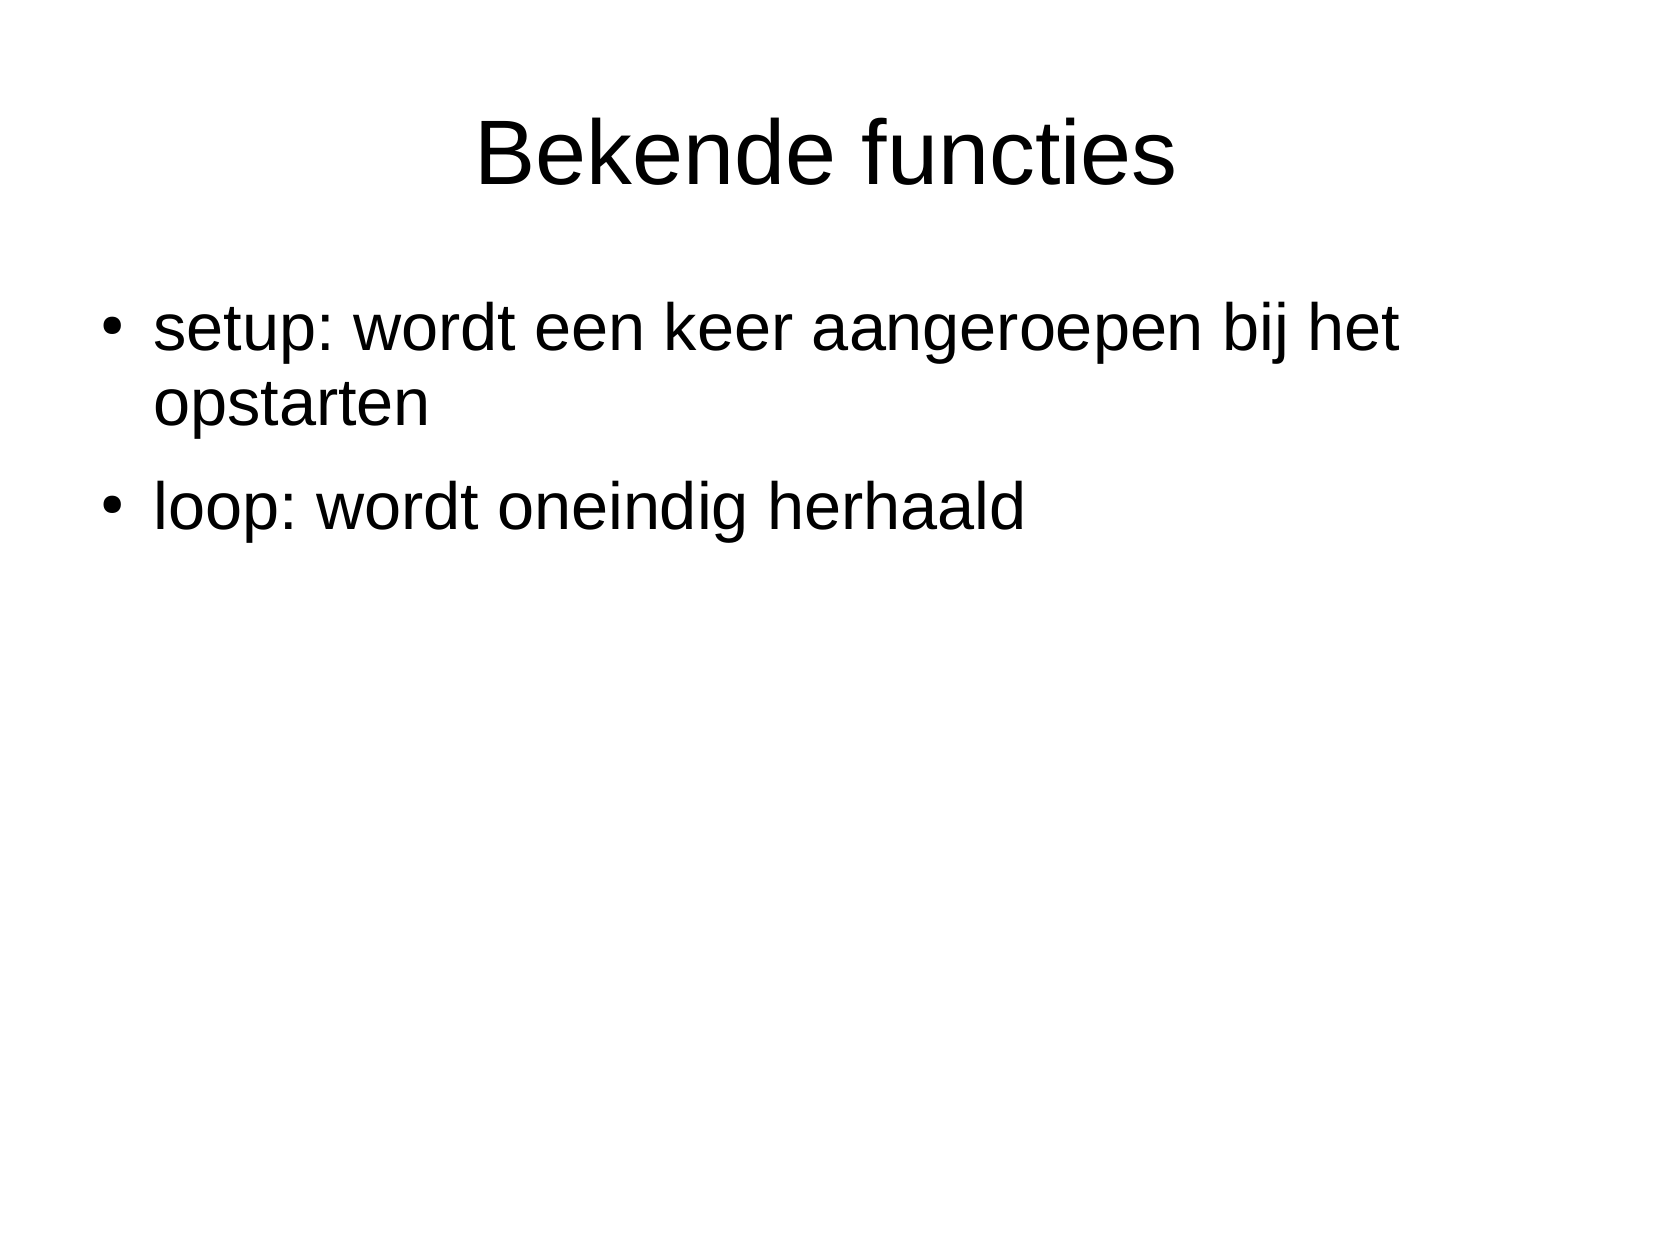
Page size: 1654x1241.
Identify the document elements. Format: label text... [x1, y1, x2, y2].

title Bekende functies [82, 49, 1571, 257]
list setup: wordt een keer aangeroepen bij het opstarten loop: wordt oneindig herhaald [82, 290, 1571, 1010]
